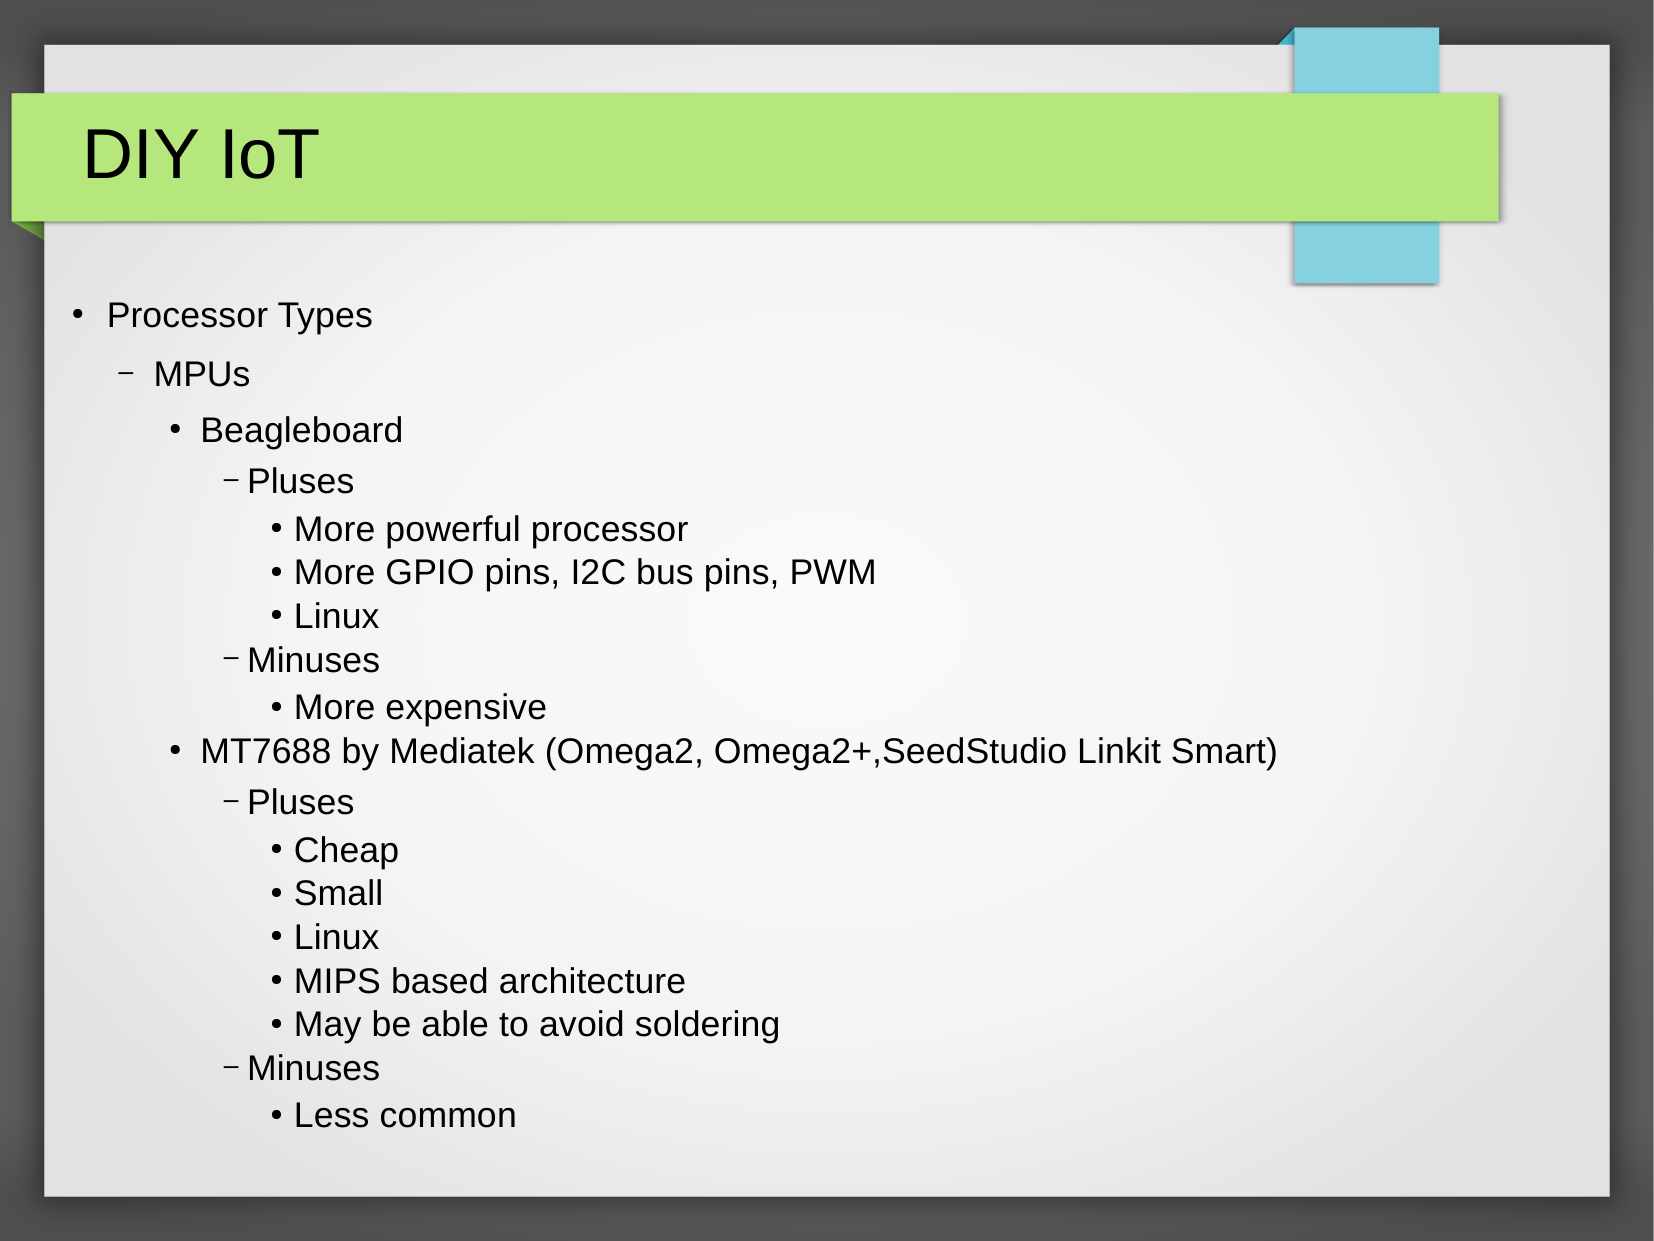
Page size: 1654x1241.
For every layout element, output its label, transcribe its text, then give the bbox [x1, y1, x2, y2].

title DIY IoT [82, 94, 1264, 213]
list Processor Types MPUs Beagleboard Pluses More powerful processor More GPIO pins, I2C bus pins, PWM Linux Minuses More expensive MT7688 by Mediatek (Omega2, Omega2+,SeedStudio Linkit Smart) Pluses Cheap Small Linux MIPS based architecture May be able to avoid soldering Minuses Less common [60, 295, 1549, 1141]
picture [0, 0, 1654, 1241]
